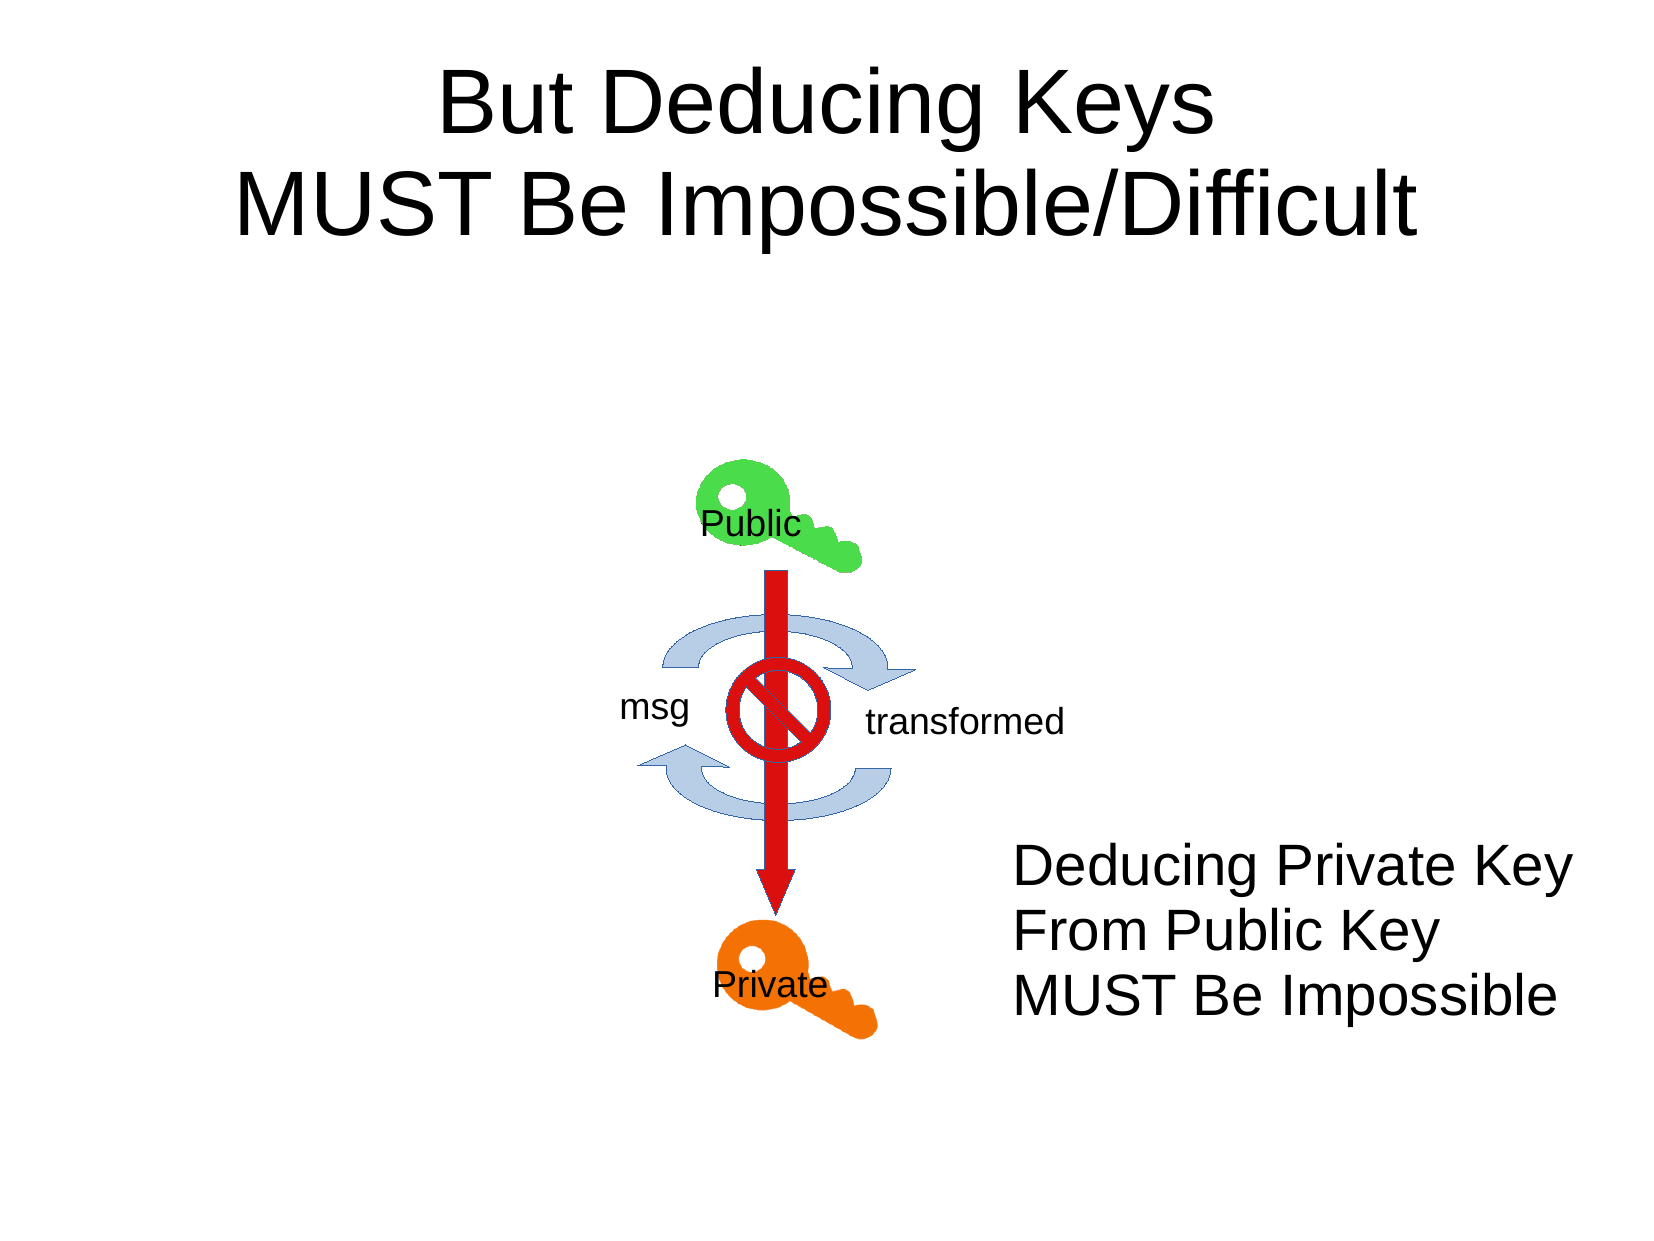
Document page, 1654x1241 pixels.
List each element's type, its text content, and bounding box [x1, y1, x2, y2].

picture [709, 916, 882, 1041]
title But Deducing Keys MUST Be Impossible/Difficult [82, 49, 1571, 257]
text_box [637, 570, 916, 916]
text_box msg [604, 678, 706, 736]
text_box Private [697, 956, 844, 1014]
text_box Public [685, 494, 817, 552]
text_box Deducing Private Key From Public Key MUST Be Impossible [997, 825, 1606, 1036]
picture [696, 459, 862, 573]
text_box transformed [850, 693, 1081, 751]
